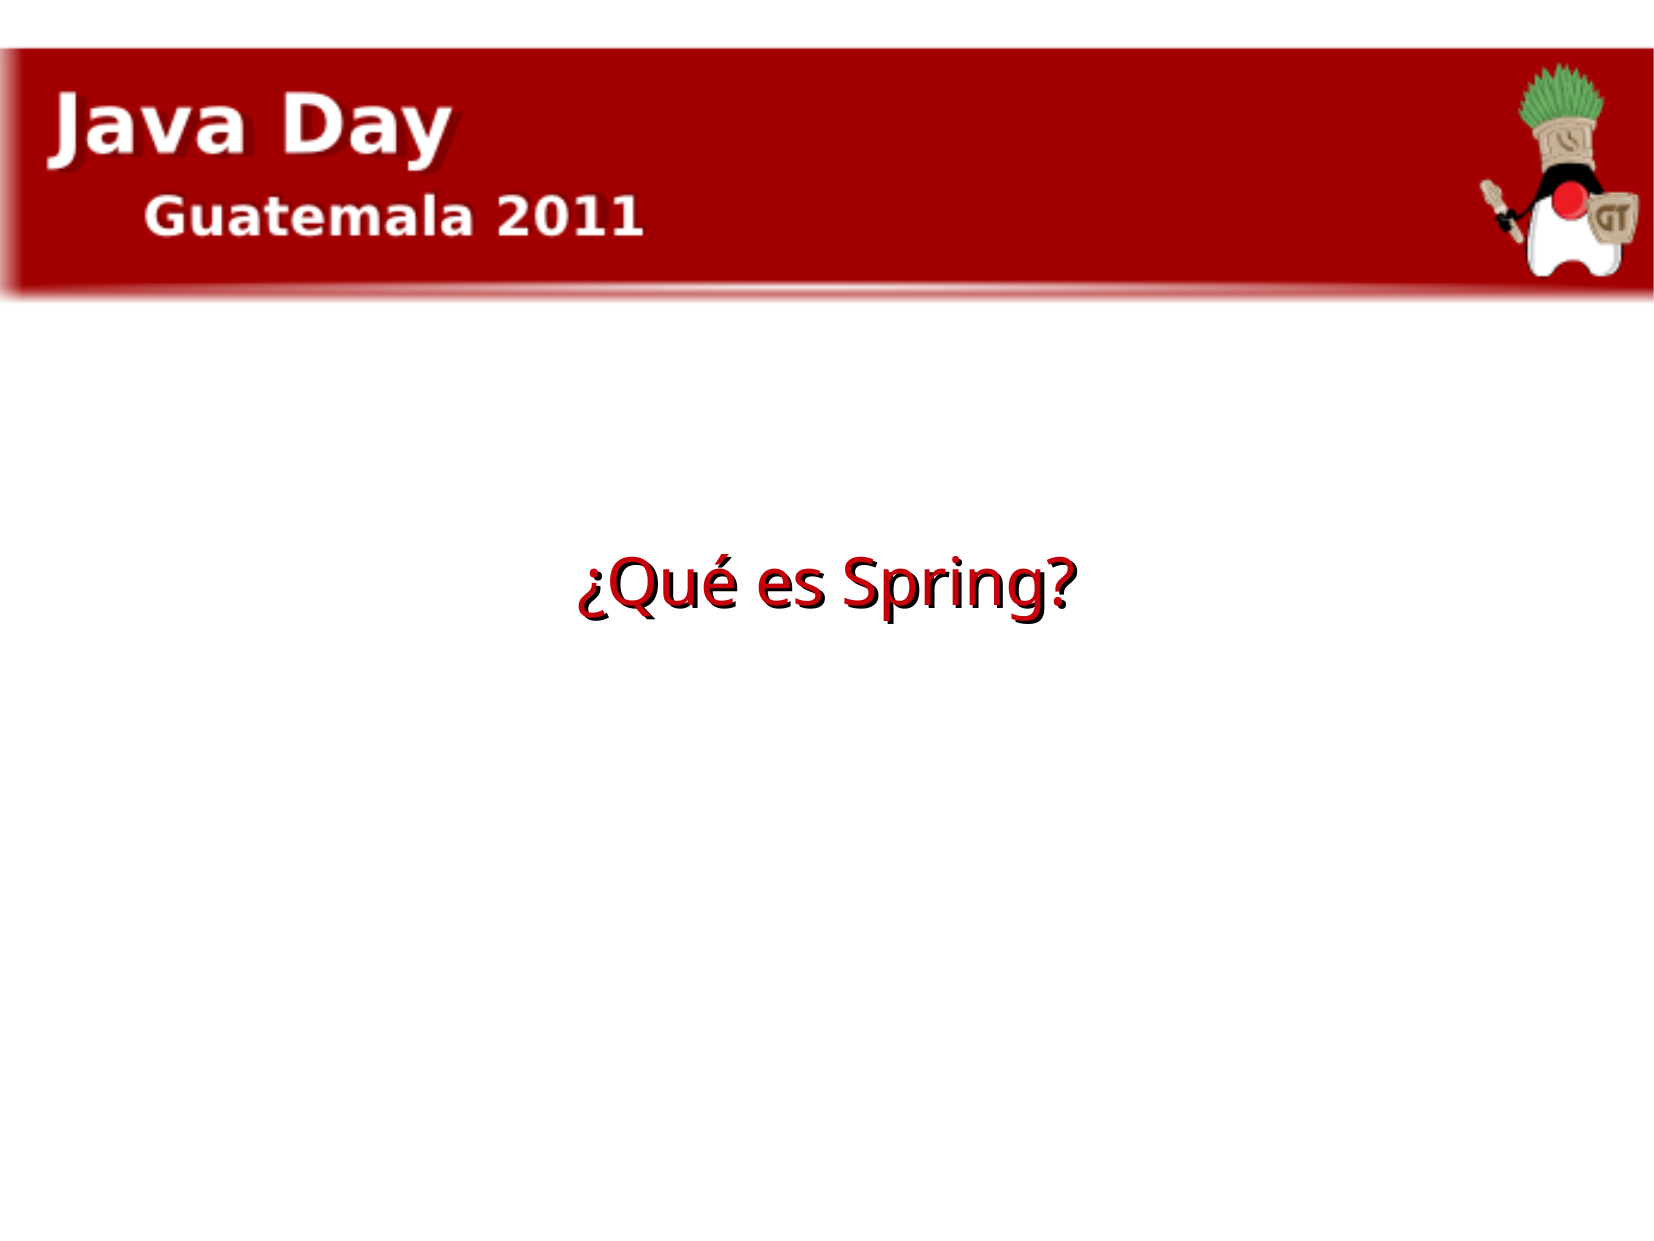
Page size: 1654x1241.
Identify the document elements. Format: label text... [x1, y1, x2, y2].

picture [0, 0, 1654, 308]
subtitle ¿Qué es Spring? [82, 49, 1571, 1109]
